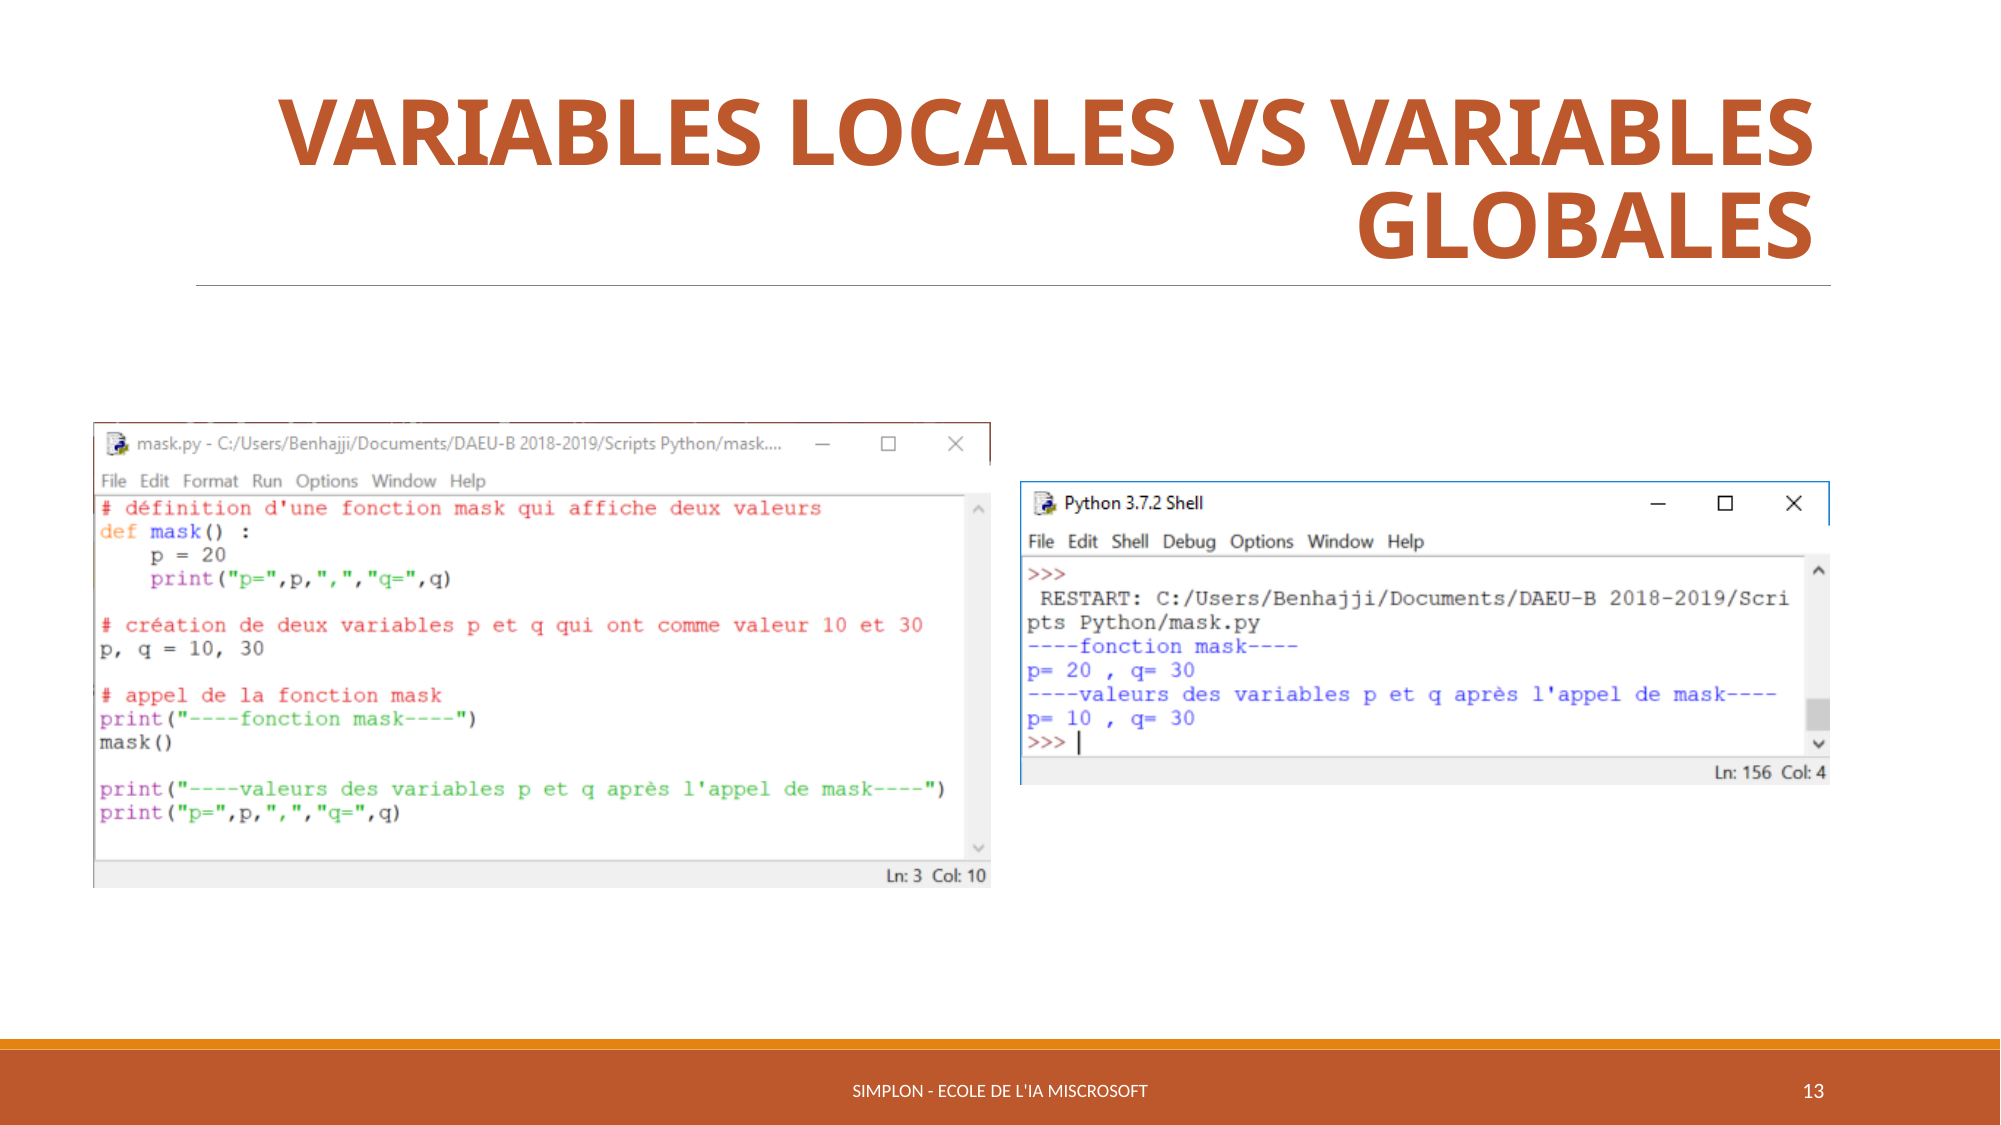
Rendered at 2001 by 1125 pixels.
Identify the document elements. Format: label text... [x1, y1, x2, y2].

picture [93, 422, 991, 888]
picture [1020, 481, 1830, 785]
text_box <numéro> [1624, 1059, 1840, 1120]
text_box Simplon - Ecole de l'IA Miscrosoft [604, 1059, 1396, 1120]
text_box VARIABLES LOCALES VS VARIABLES GLOBALES [180, 47, 1830, 285]
